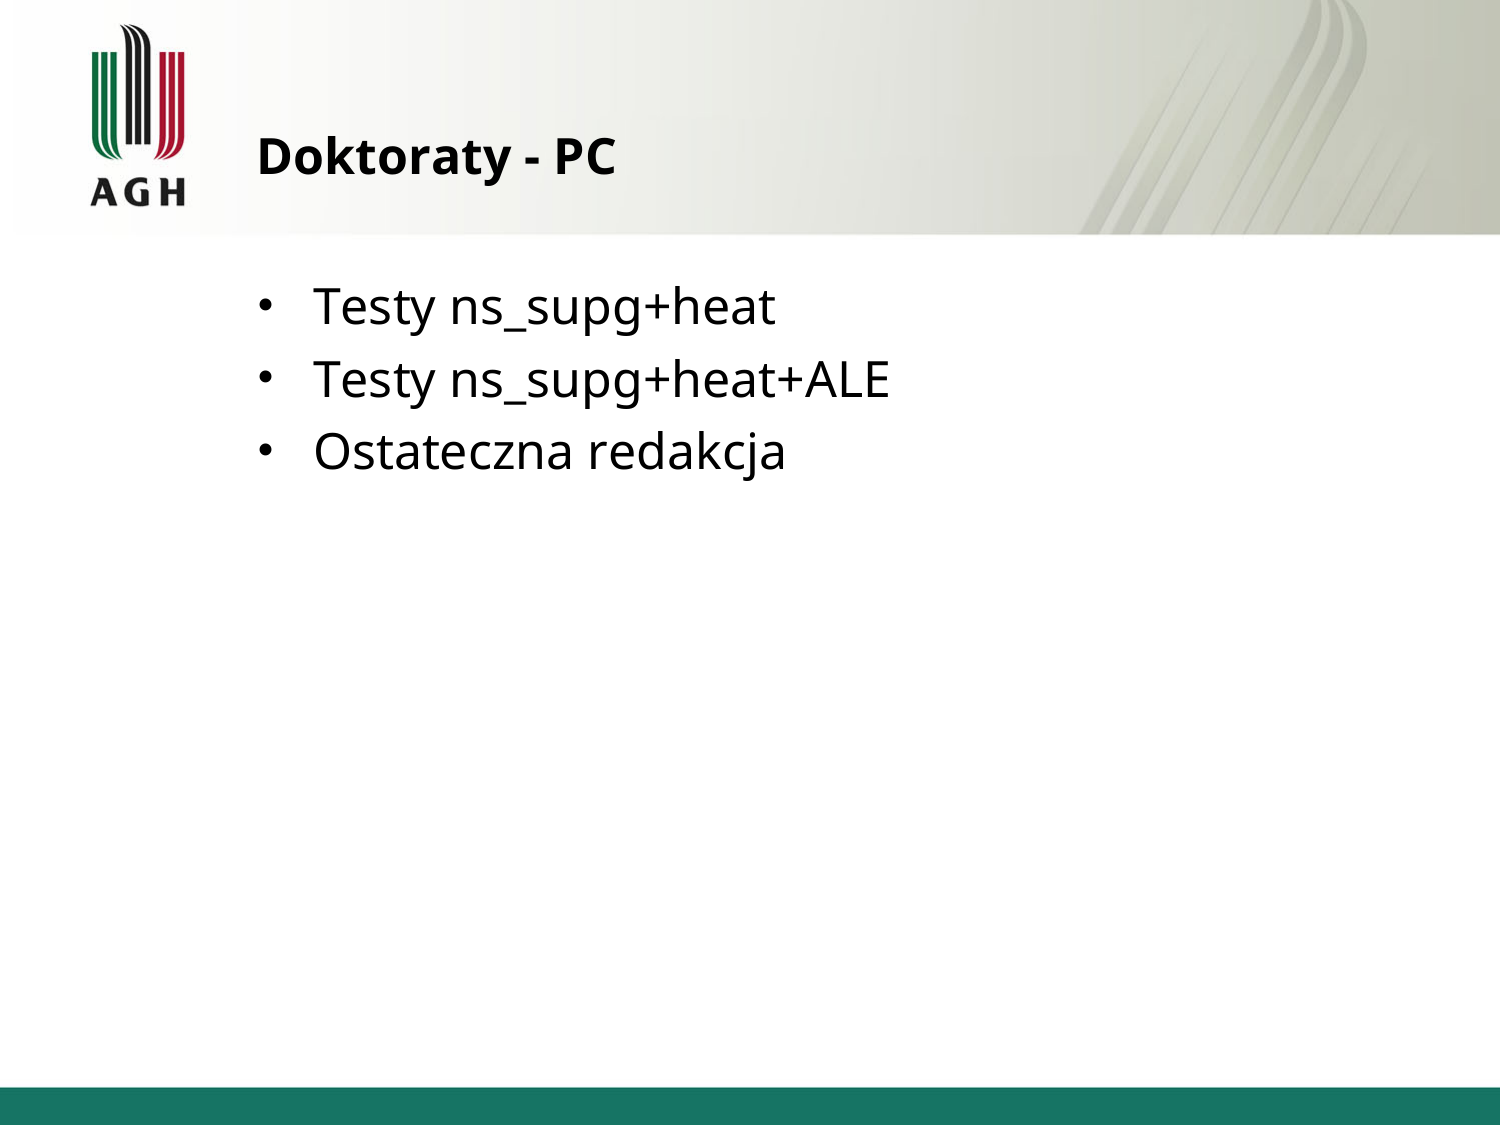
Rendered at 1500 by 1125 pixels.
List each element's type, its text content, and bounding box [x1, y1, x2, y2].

title Doktoraty - PC [242, 77, 1423, 231]
list Testy ns_supg+heat Testy ns_supg+heat+ALE Ostateczna redakcja [242, 267, 1423, 1026]
picture [0, 0, 1500, 1125]
